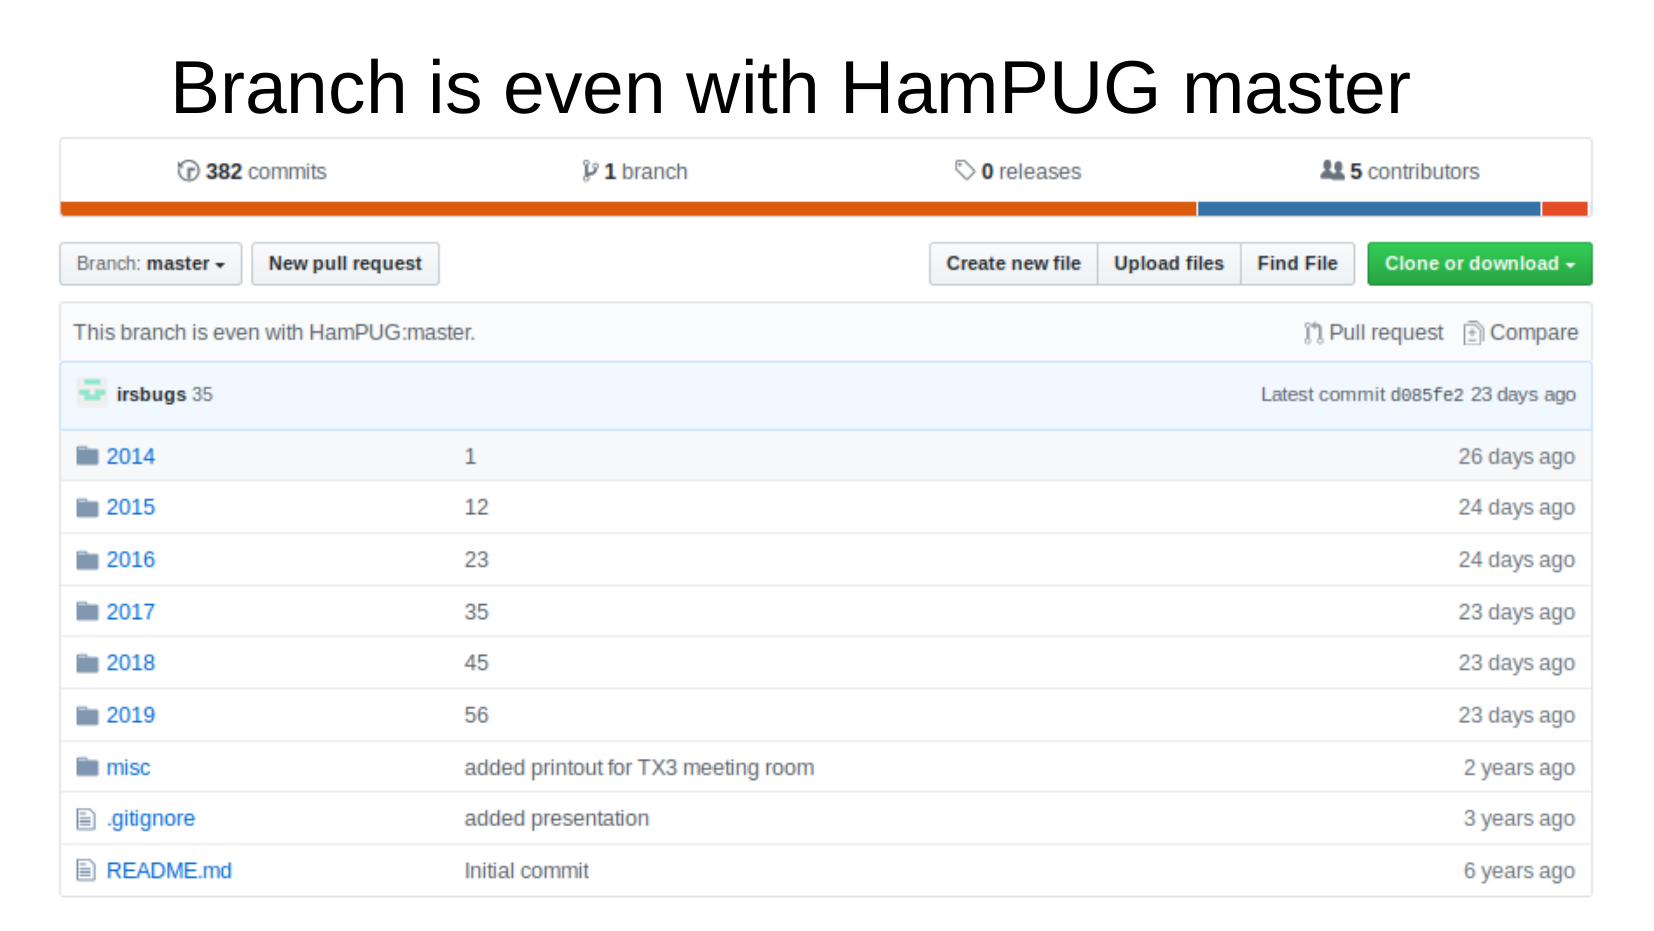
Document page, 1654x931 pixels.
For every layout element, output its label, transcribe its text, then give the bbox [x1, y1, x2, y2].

picture [35, 120, 1609, 910]
title Branch is even with HamPUG master [47, 45, 1536, 120]
